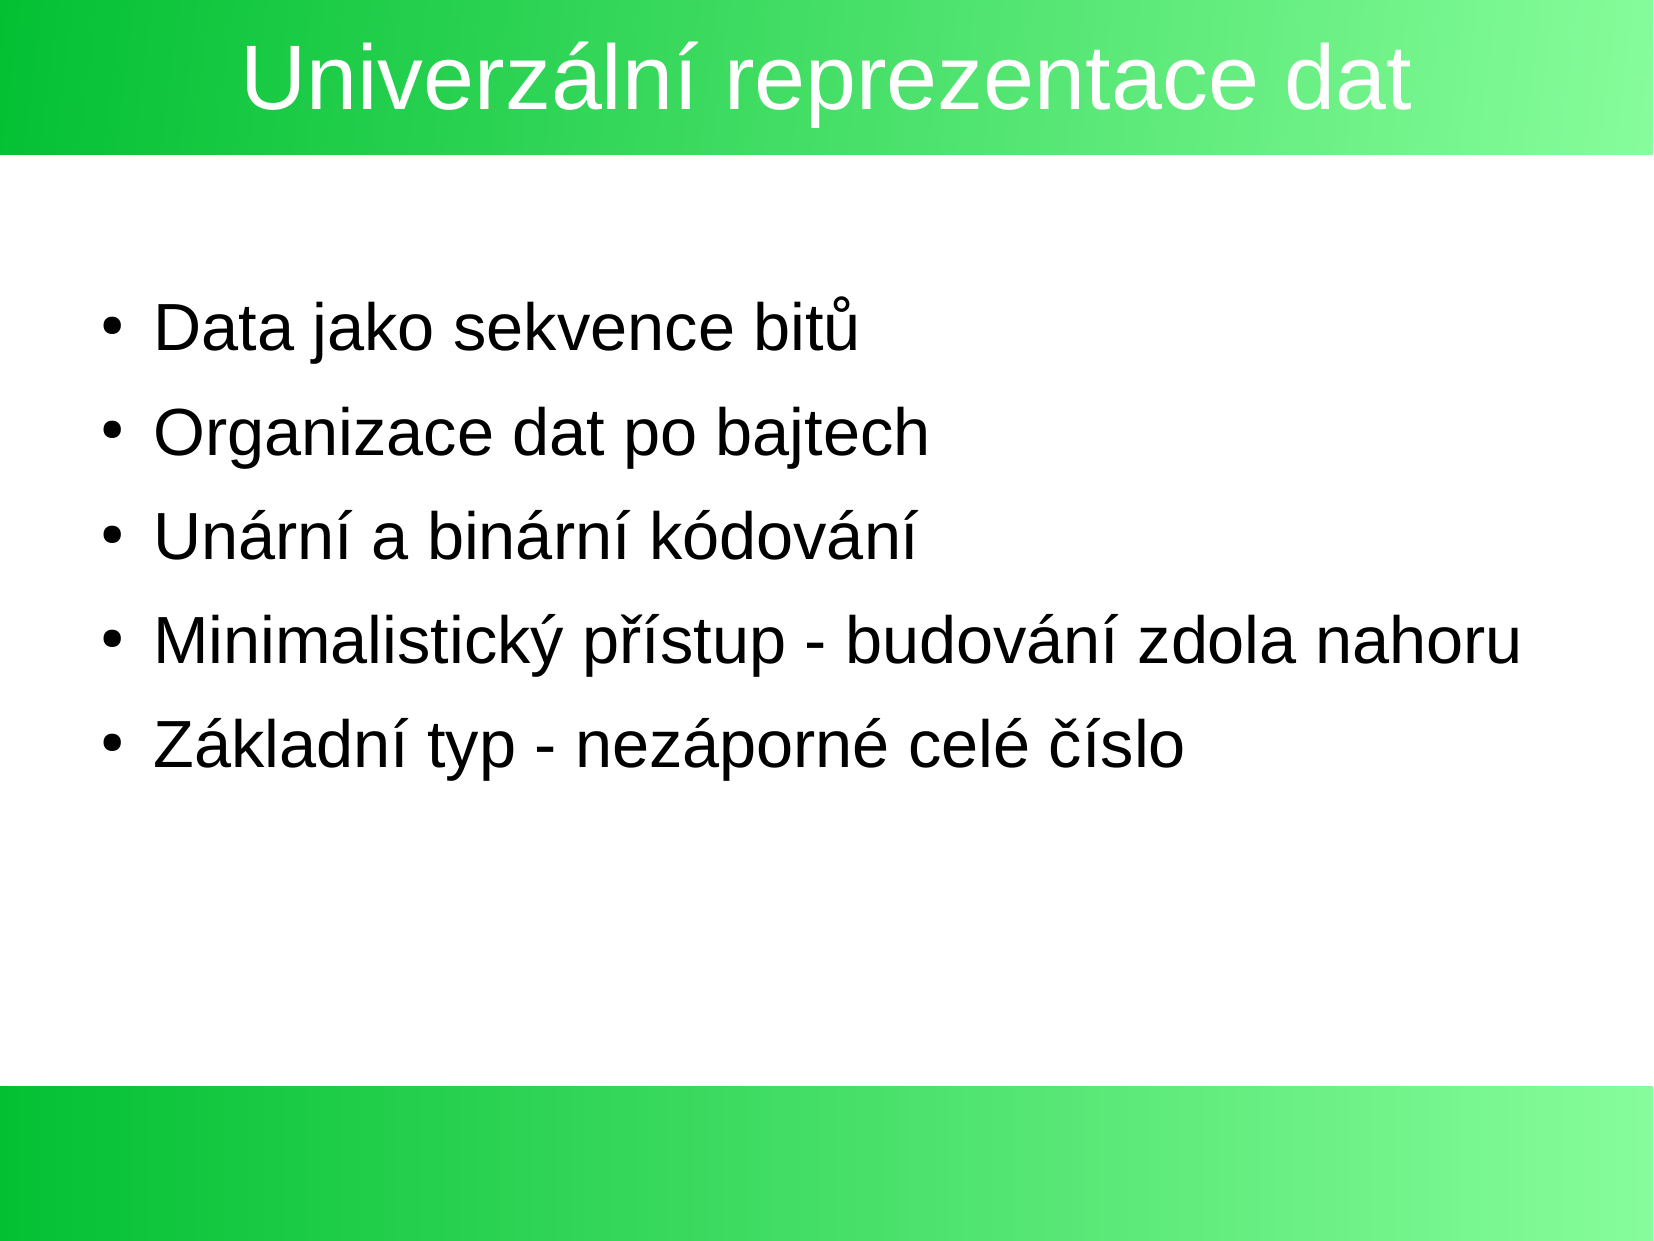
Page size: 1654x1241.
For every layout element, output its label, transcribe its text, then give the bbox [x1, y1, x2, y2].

title Univerzální reprezentace dat [82, 25, 1571, 130]
list Data jako sekvence bitů Organizace dat po bajtech Unární a binární kódování Minimalistický přístup - budování zdola nahoru Základní typ - nezáporné celé číslo [82, 290, 1571, 1010]
